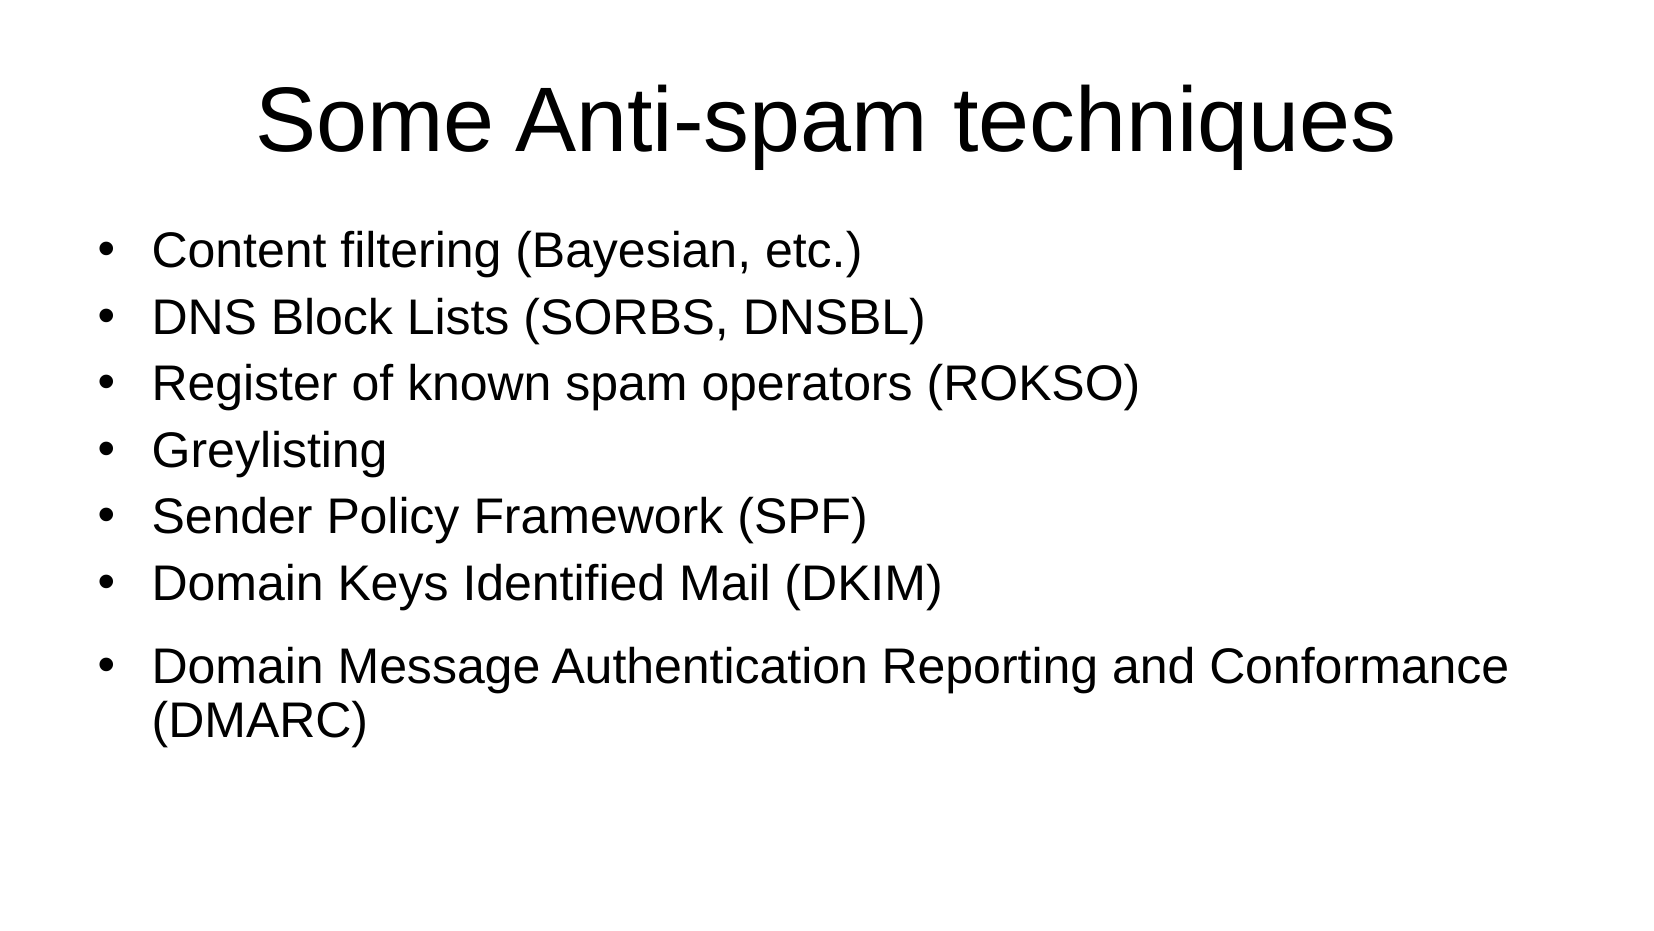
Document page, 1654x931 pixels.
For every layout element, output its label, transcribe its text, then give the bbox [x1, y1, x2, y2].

title Some Anti-spam techniques [82, 37, 1571, 193]
list Content filtering (Bayesian, etc.) DNS Block Lists (SORBS, DNSBL) Register of known spam operators (ROKSO) Greylisting Sender Policy Framework (SPF) Domain Keys Identified Mail (DKIM) Domain Message Authentication Reporting and Conformance (DMARC) [82, 217, 1571, 831]
